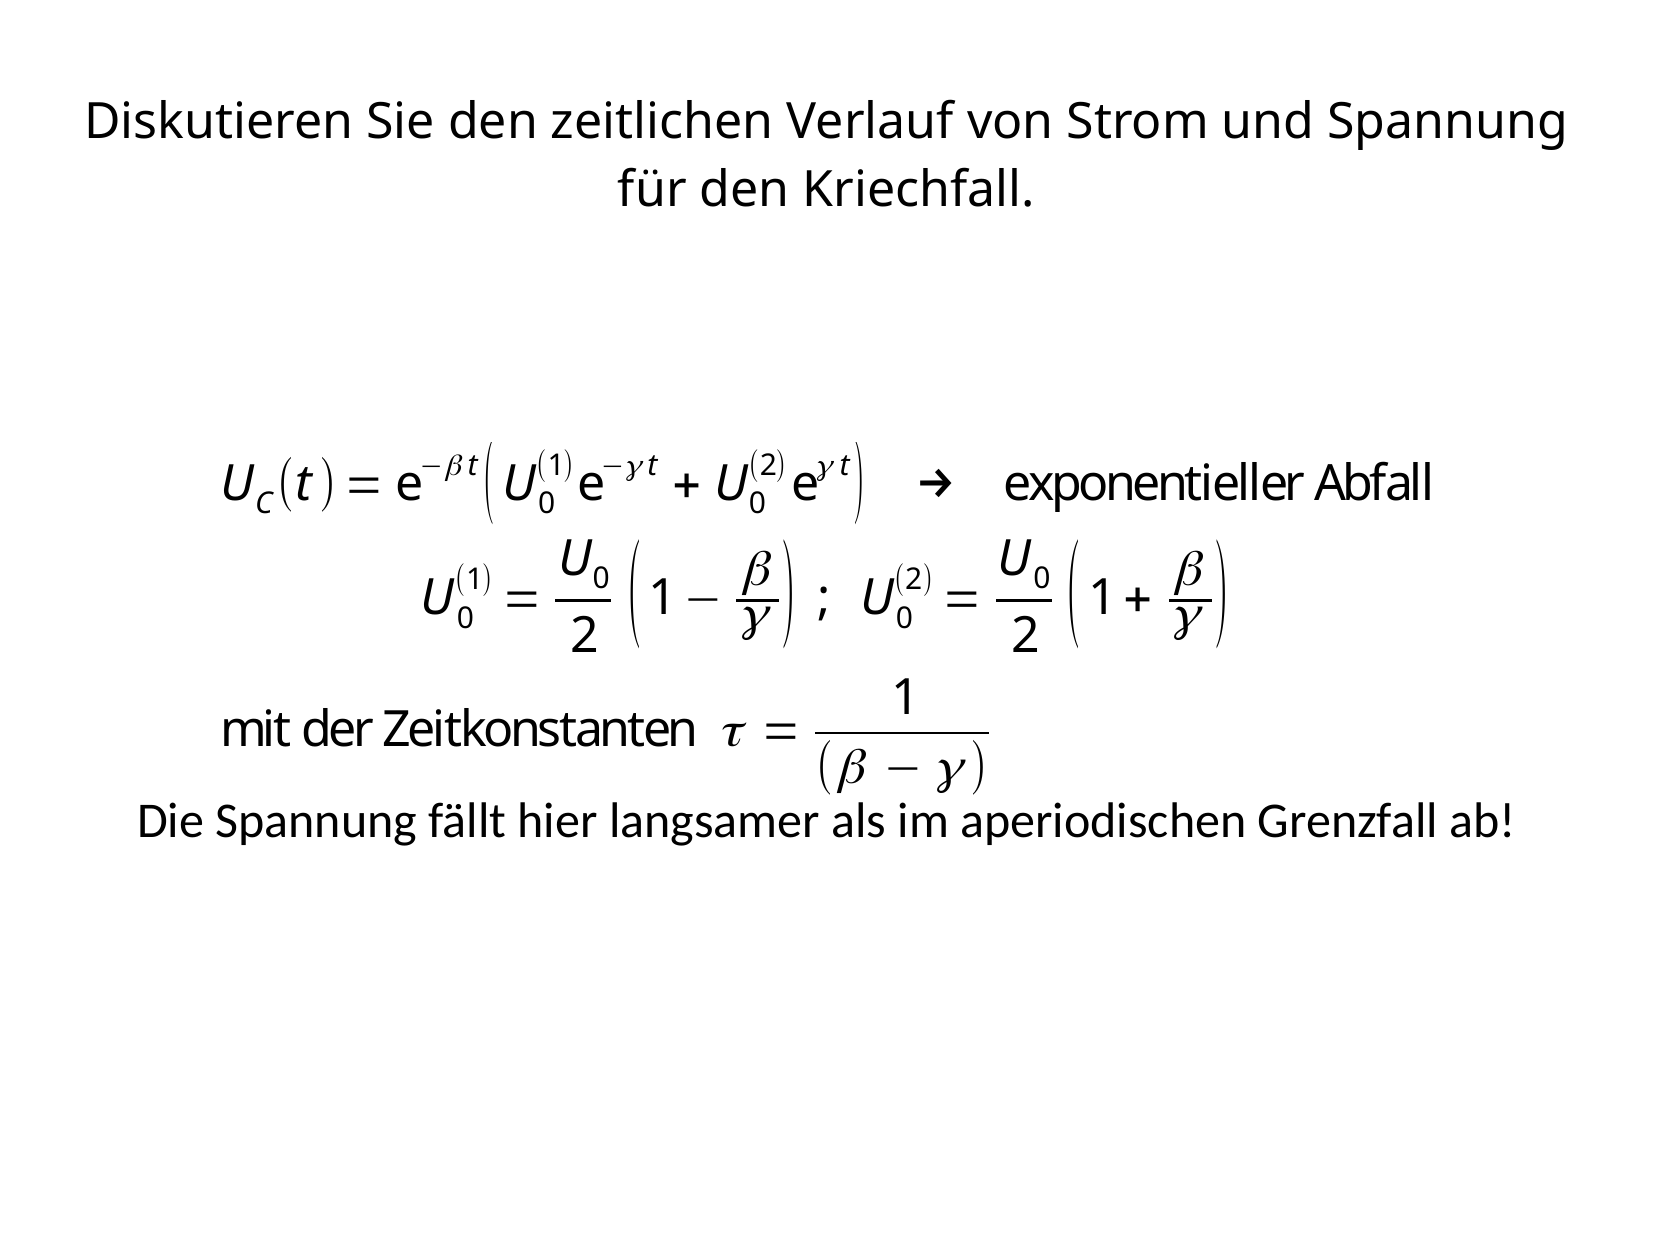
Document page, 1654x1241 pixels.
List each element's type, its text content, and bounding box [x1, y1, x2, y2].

chart [214, 442, 1439, 798]
subtitle Die Spannung fällt hier langsamer als im aperiodischen Grenzfall ab! [82, 290, 1571, 1010]
title Diskutieren Sie den zeitlichen Verlauf von Strom und Spannung für den Kriechfall. [82, 49, 1571, 257]
